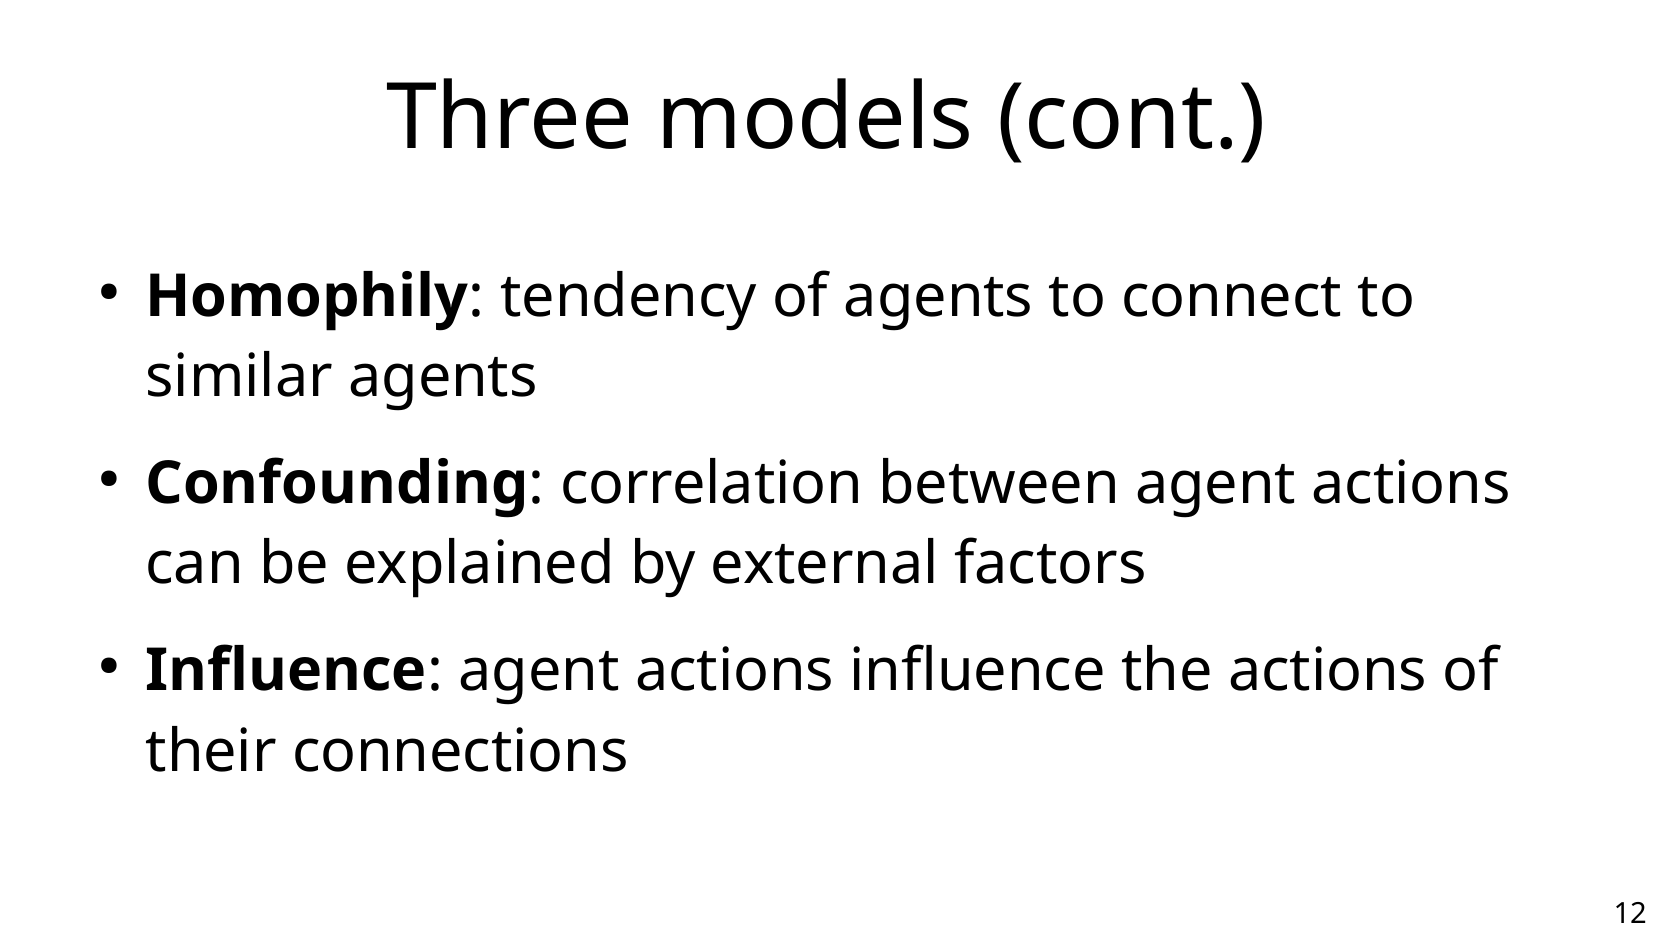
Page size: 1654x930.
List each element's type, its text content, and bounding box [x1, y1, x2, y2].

title Three models (cont.) [82, 1, 1571, 225]
list Homophily: tendency of agents to connect to similar agents Confounding: correlation between agent actions can be explained by external factors Influence: agent actions influence the actions of their connections [82, 252, 1571, 793]
